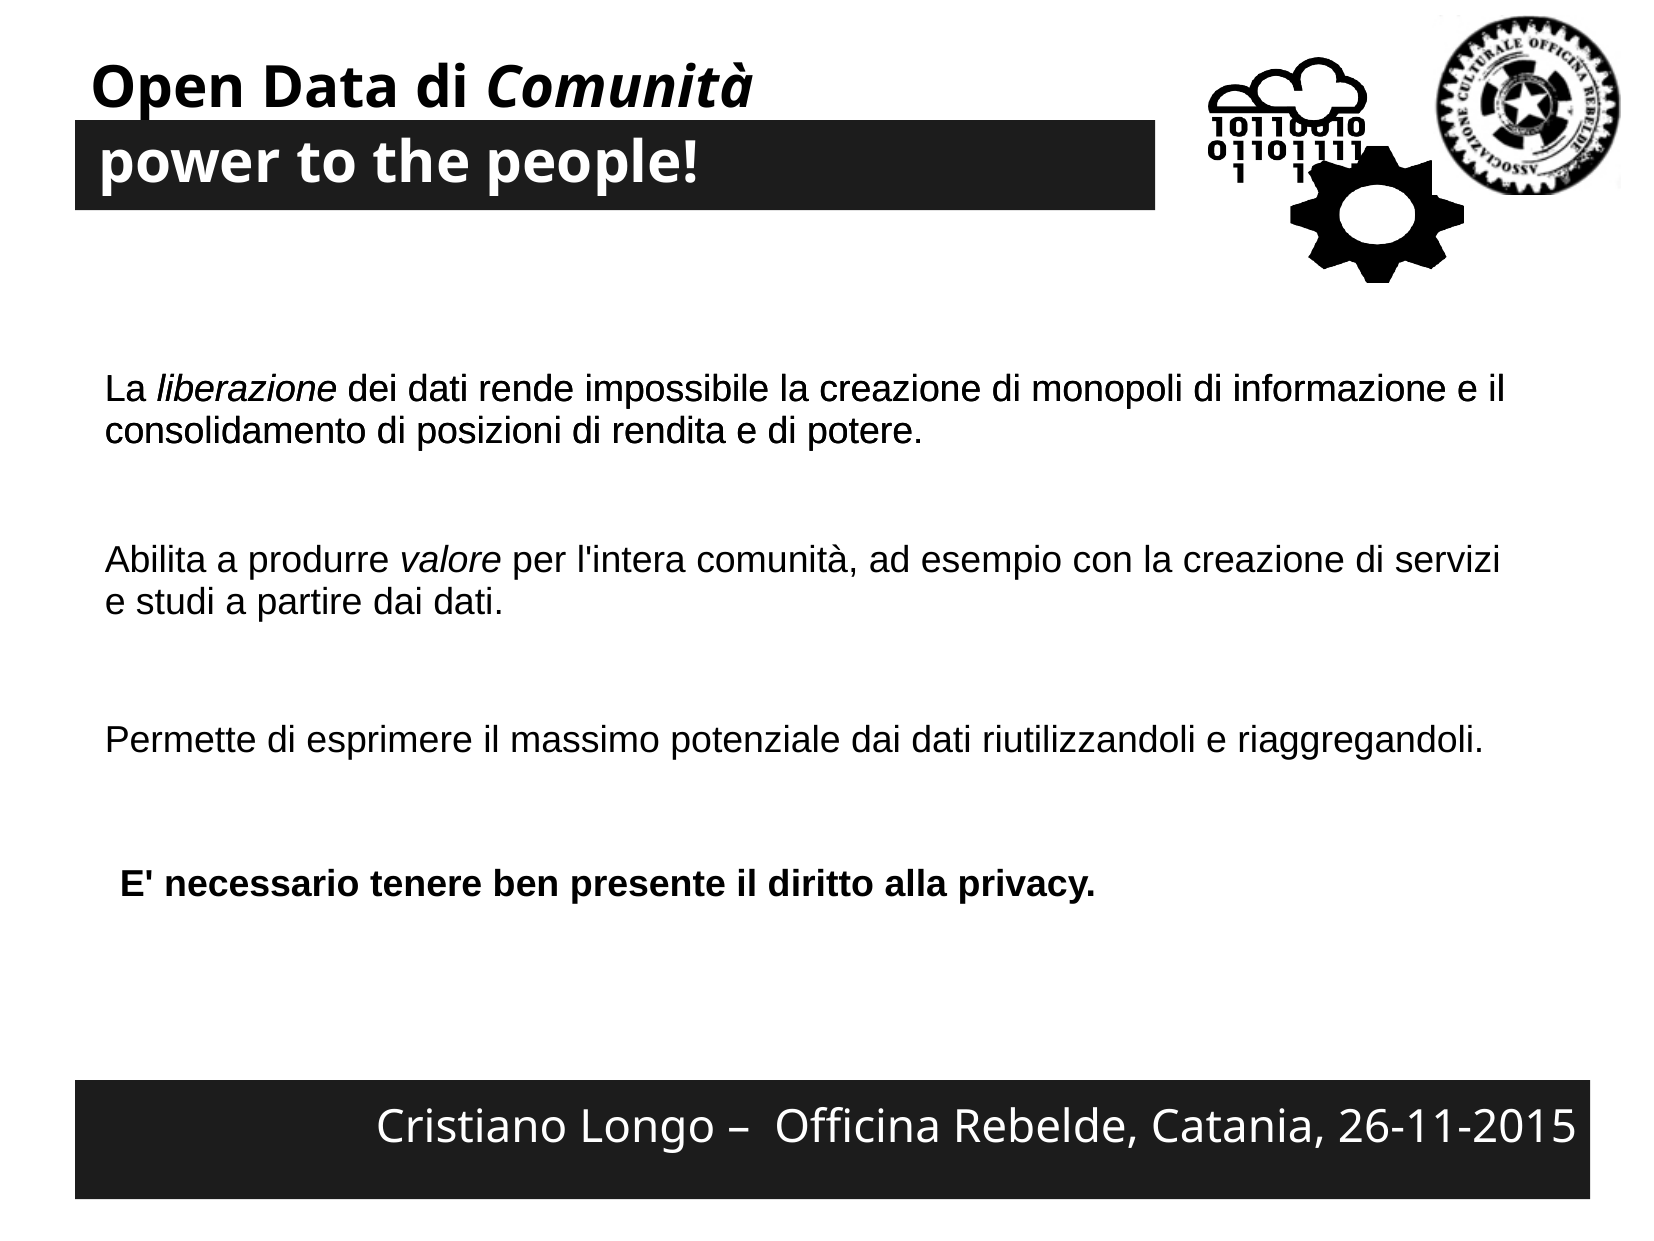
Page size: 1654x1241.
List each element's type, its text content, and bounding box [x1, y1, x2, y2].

text_box Abilita a produrre valore per l'intera comunità, ad esempio con la creazione di servizi e studi a partire dai dati. [90, 531, 1546, 631]
list Cristiano Longo – Officina Rebelde, Catania, 26-11-2015 [75, 1080, 1591, 1200]
text_box Permette di esprimere il massimo potenziale dai dati riutilizzandoli e riaggregandoli. [90, 711, 1546, 769]
picture [1208, 15, 1621, 283]
list Open Data di Comunità [75, 45, 1325, 166]
text_box E' necessario tenere ben presente il diritto alla privacy. [105, 855, 1561, 912]
text_box La liberazione dei dati rende impossibile la creazione di monopoli di informazione e il consolidamento di posizioni di rendita e di potere. [90, 360, 1546, 459]
list power to the people! [75, 120, 1156, 211]
